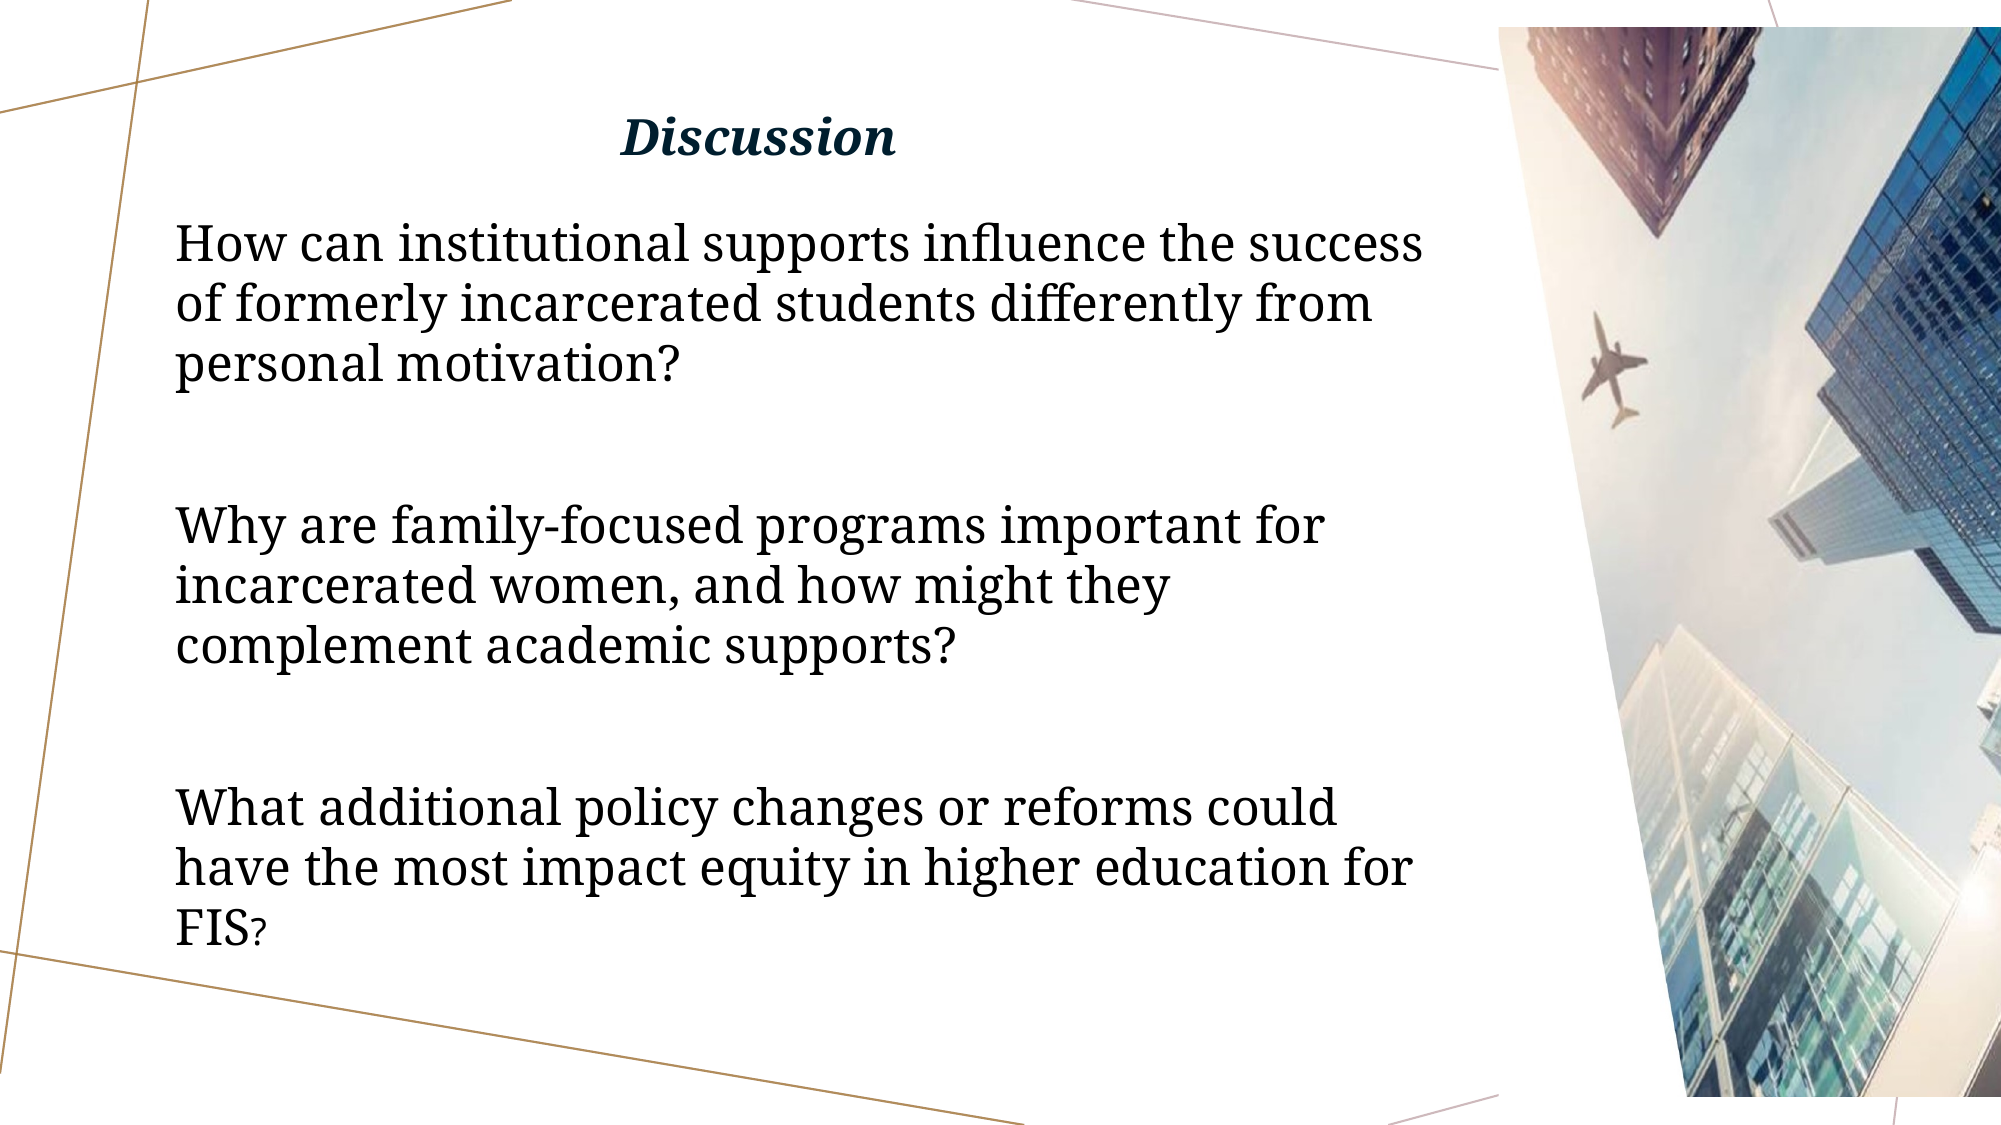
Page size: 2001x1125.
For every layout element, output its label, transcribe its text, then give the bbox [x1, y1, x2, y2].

picture [1498, 27, 2000, 1097]
title Discussion [199, 37, 1320, 174]
subtitle How can institutional supports influence the success of formerly incarcerated students differently from personal motivation? Why are family-focused programs important for incarcerated women, and how might they complement academic supports? What additional policy changes or reforms could have the most impact equity in higher education for FIS? [160, 204, 1474, 1005]
